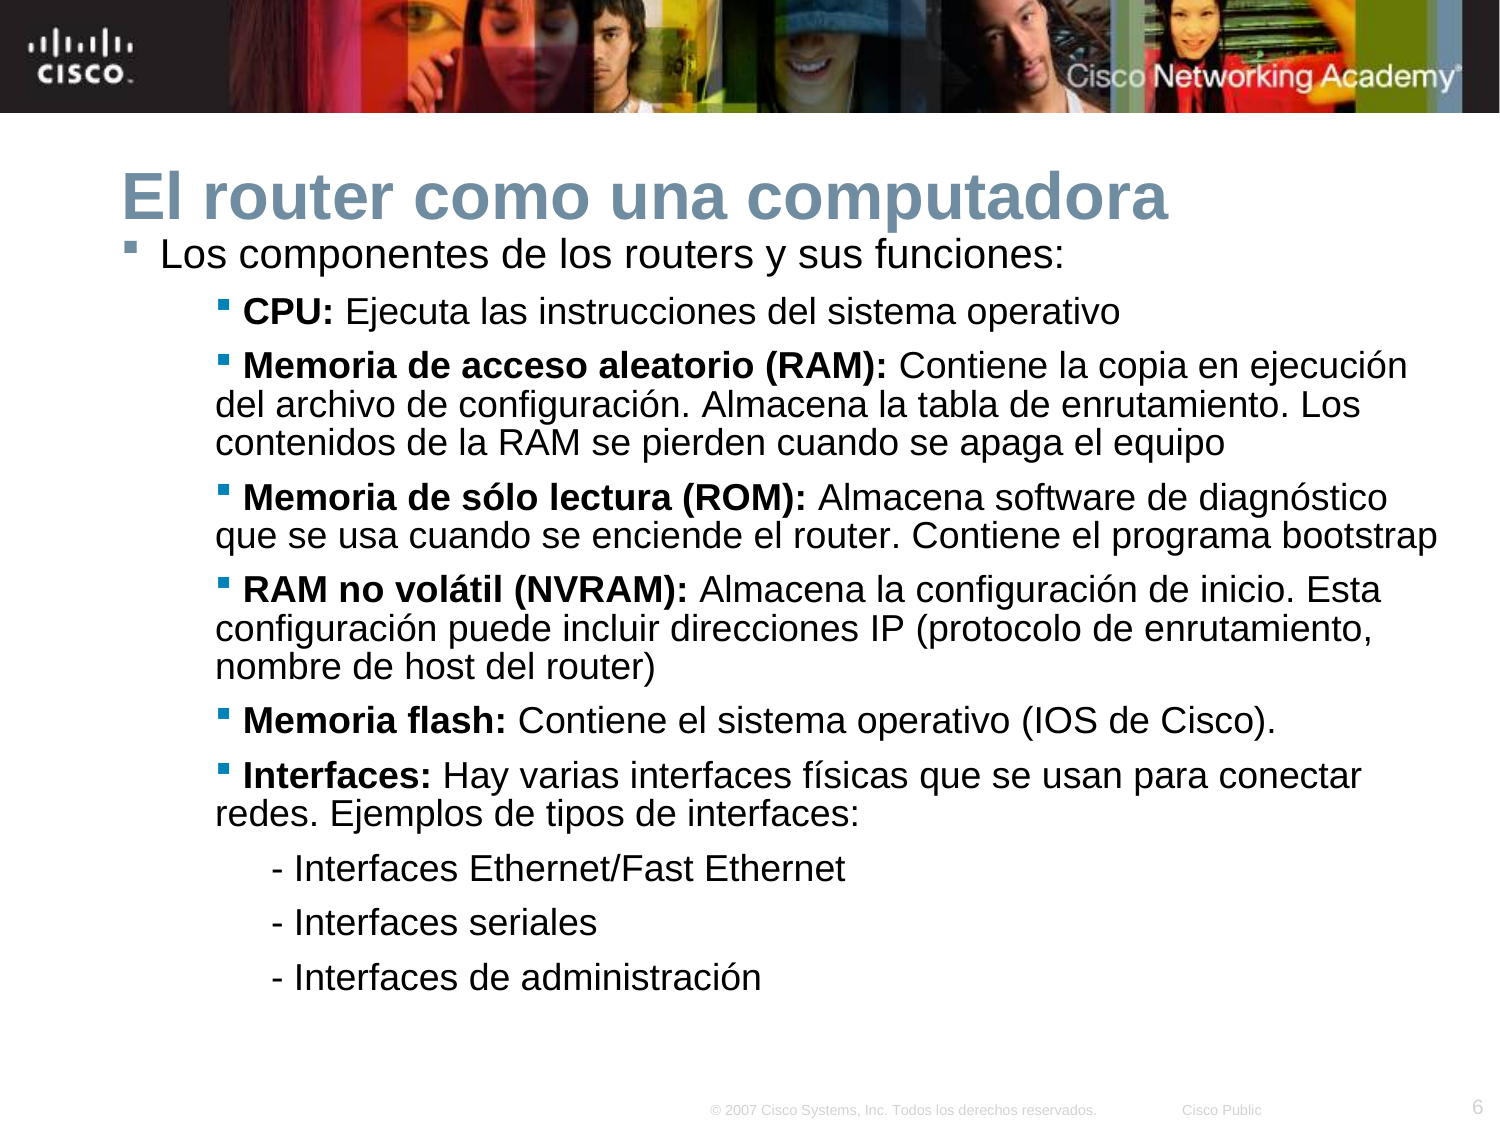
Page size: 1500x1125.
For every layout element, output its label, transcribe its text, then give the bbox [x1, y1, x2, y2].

picture [0, 0, 1500, 113]
title El router como una computadora [107, 102, 1444, 228]
list Los componentes de los routers y sus funciones: CPU: Ejecuta las instrucciones del sistema operativo Memoria de acceso aleatorio (RAM): Contiene la copia en ejecución del archivo de configuración. Almacena la tabla de enrutamiento. Los contenidos de la RAM se pierden cuando se apaga el equipo Memoria de sólo lectura (ROM): Almacena software de diagnóstico que se usa cuando se enciende el router. Contiene el programa bootstrap RAM no volátil (NVRAM): Almacena la configuración de inicio. Esta configuración puede incluir direcciones IP (protocolo de enrutamiento, nombre de host del router) Memoria flash: Contiene el sistema operativo (IOS de Cisco). Interfaces: Hay varias interfaces físicas que se usan para conectar redes. Ejemplos de tipos de interfaces: - Interfaces Ethernet/Fast Ethernet - Interfaces seriales - Interfaces de administración [107, 228, 1468, 1062]
